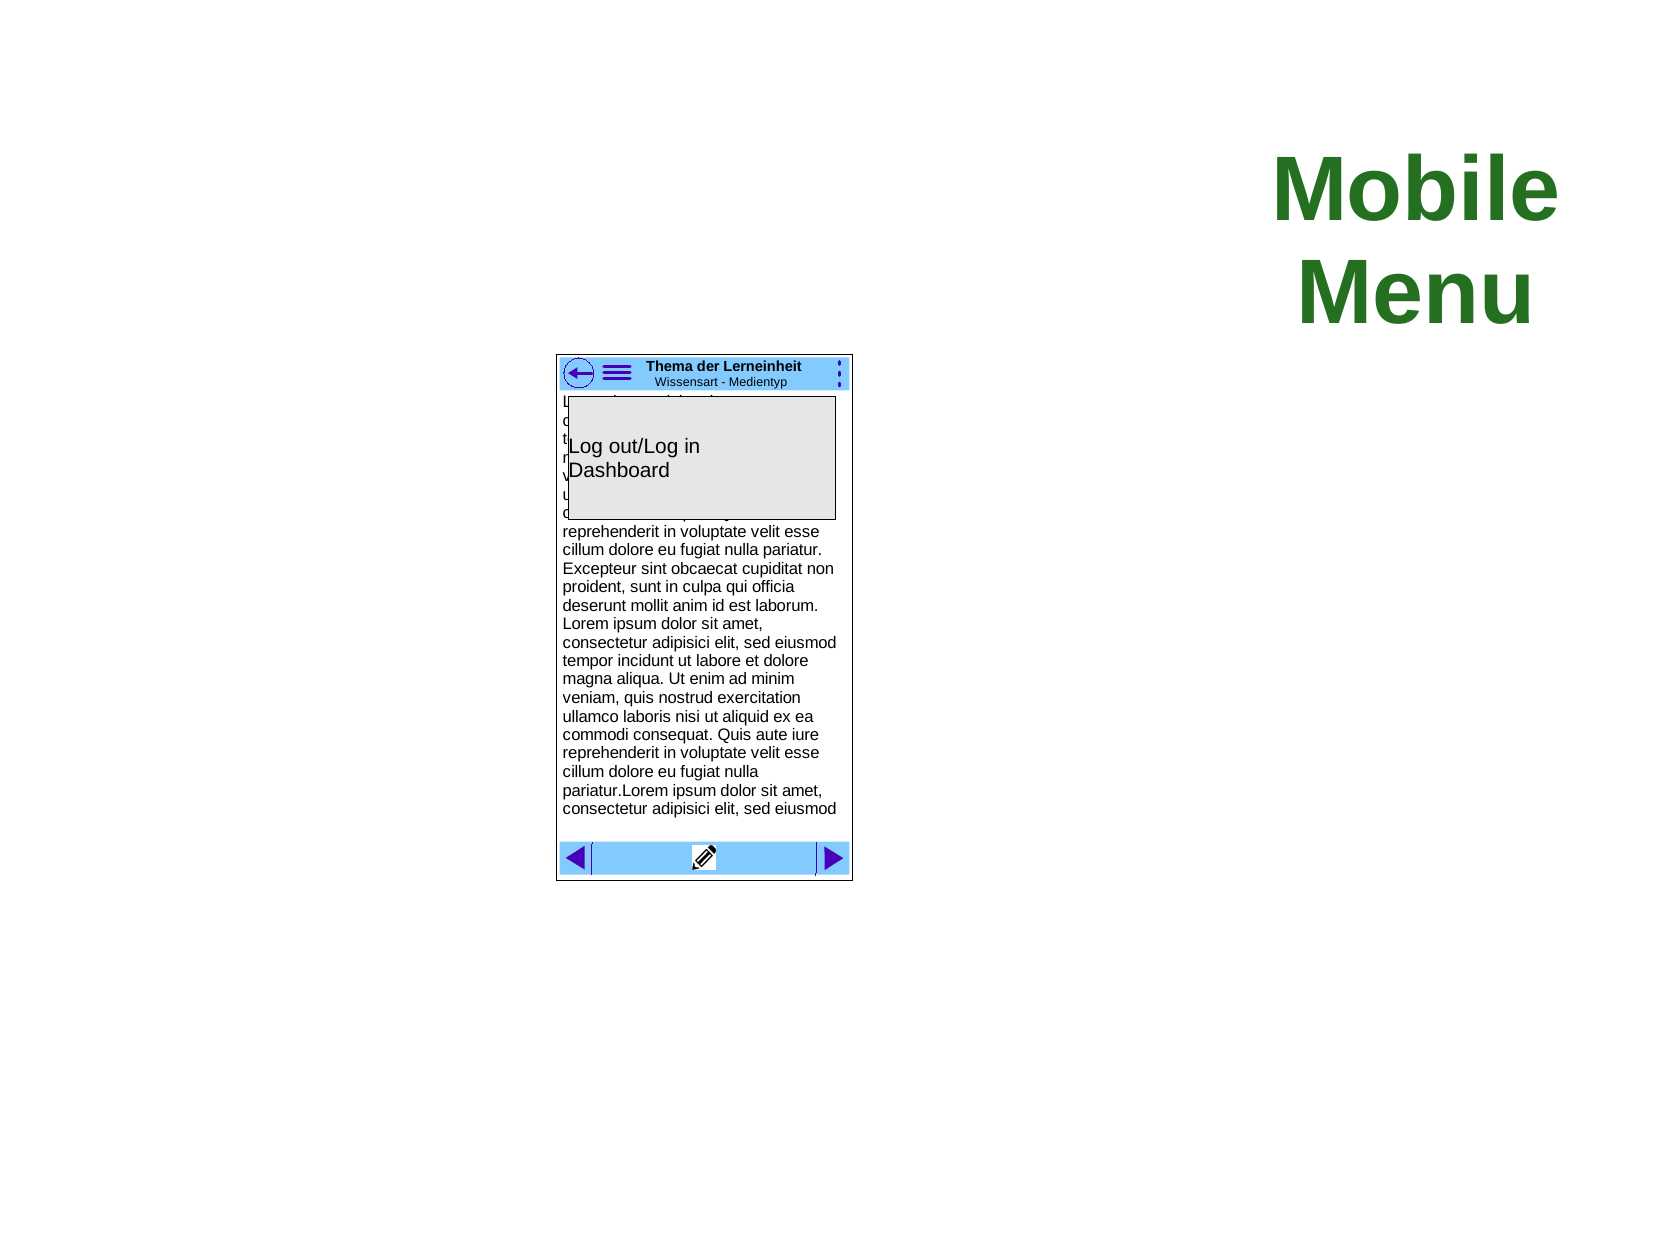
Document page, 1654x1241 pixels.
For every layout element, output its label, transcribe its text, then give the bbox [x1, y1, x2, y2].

text_box [559, 841, 850, 875]
text_box Wissensart - Medientyp [654, 374, 790, 391]
text_box Lorem ipsum dolor sit amet, consectetur adipisici elit, sed eiusmod tempor incidunt ut labore et dolore magna aliqua. Ut enim ad minim veniam, quis nostrud exercitation ullamco laboris nisi ut aliquid ex ea commodi consequat. Quis aute iure reprehenderit in voluptate velit esse cillum dolore eu fugiat nulla pariatur. Excepteur sint obcaecat cupiditat non proident, sunt in culpa qui officia deserunt mollit anim id est laborum. Lorem ipsum dolor sit amet, consectetur adipisici elit, sed eiusmod tempor incidunt ut labore et dolore magna aliqua. Ut enim ad minim veniam, quis nostrud exercitation ullamco laboris nisi ut aliquid ex ea commodi consequat. Quis aute iure reprehenderit in voluptate velit esse cillum dolore eu fugiat nulla pariatur.Lorem ipsum dolor sit amet, consectetur adipisici elit, sed eiusmod [562, 392, 843, 841]
text_box Thema der Lerneinheit [646, 358, 806, 377]
title Mobile Menu [1178, 35, 1654, 446]
text_box Log out/Log in Dashboard [568, 396, 836, 520]
text_box [559, 357, 850, 391]
picture [692, 845, 716, 870]
